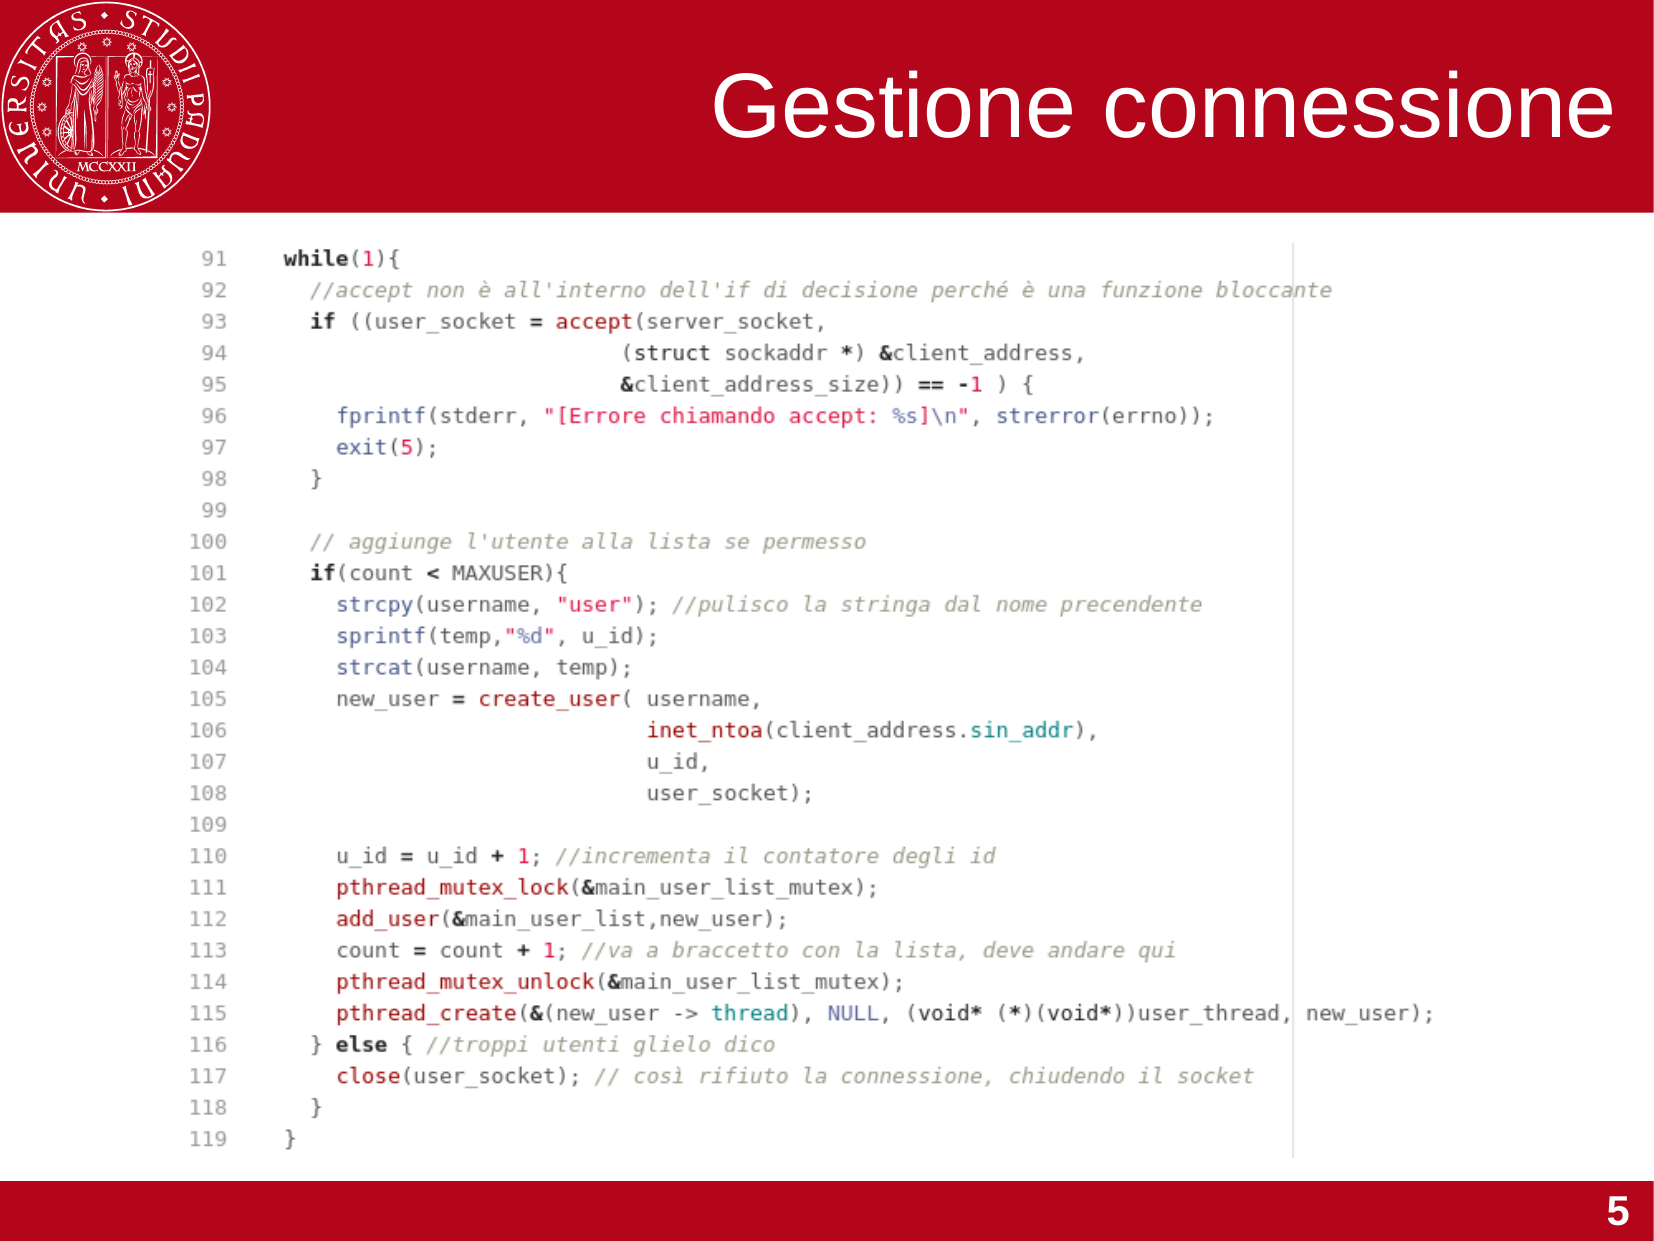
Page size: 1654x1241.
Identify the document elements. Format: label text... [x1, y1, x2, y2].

picture [178, 243, 1453, 1158]
picture [0, 0, 212, 213]
title Gestione connessione [259, 0, 1619, 213]
